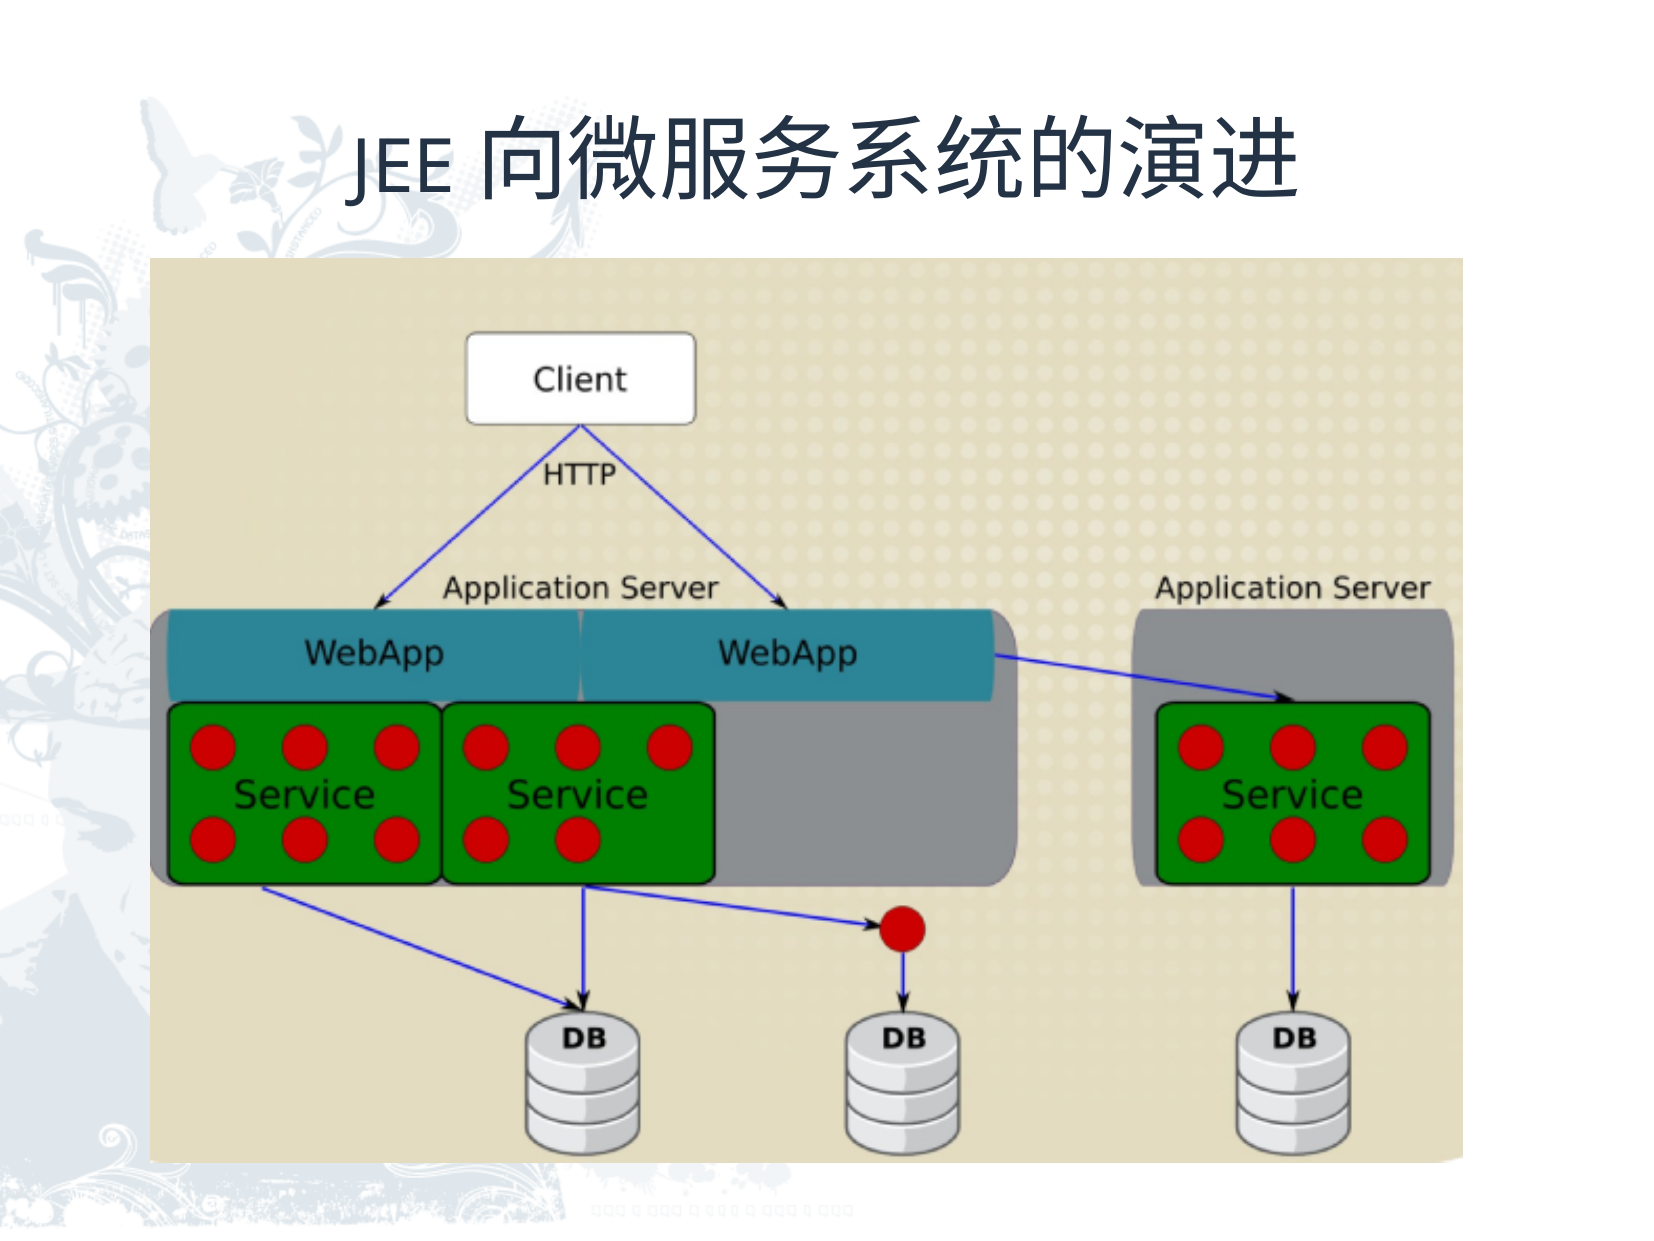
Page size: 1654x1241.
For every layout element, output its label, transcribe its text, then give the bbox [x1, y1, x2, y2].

title JEE向微服务系统的演进 [82, 49, 1571, 257]
picture [0, 0, 1654, 1241]
